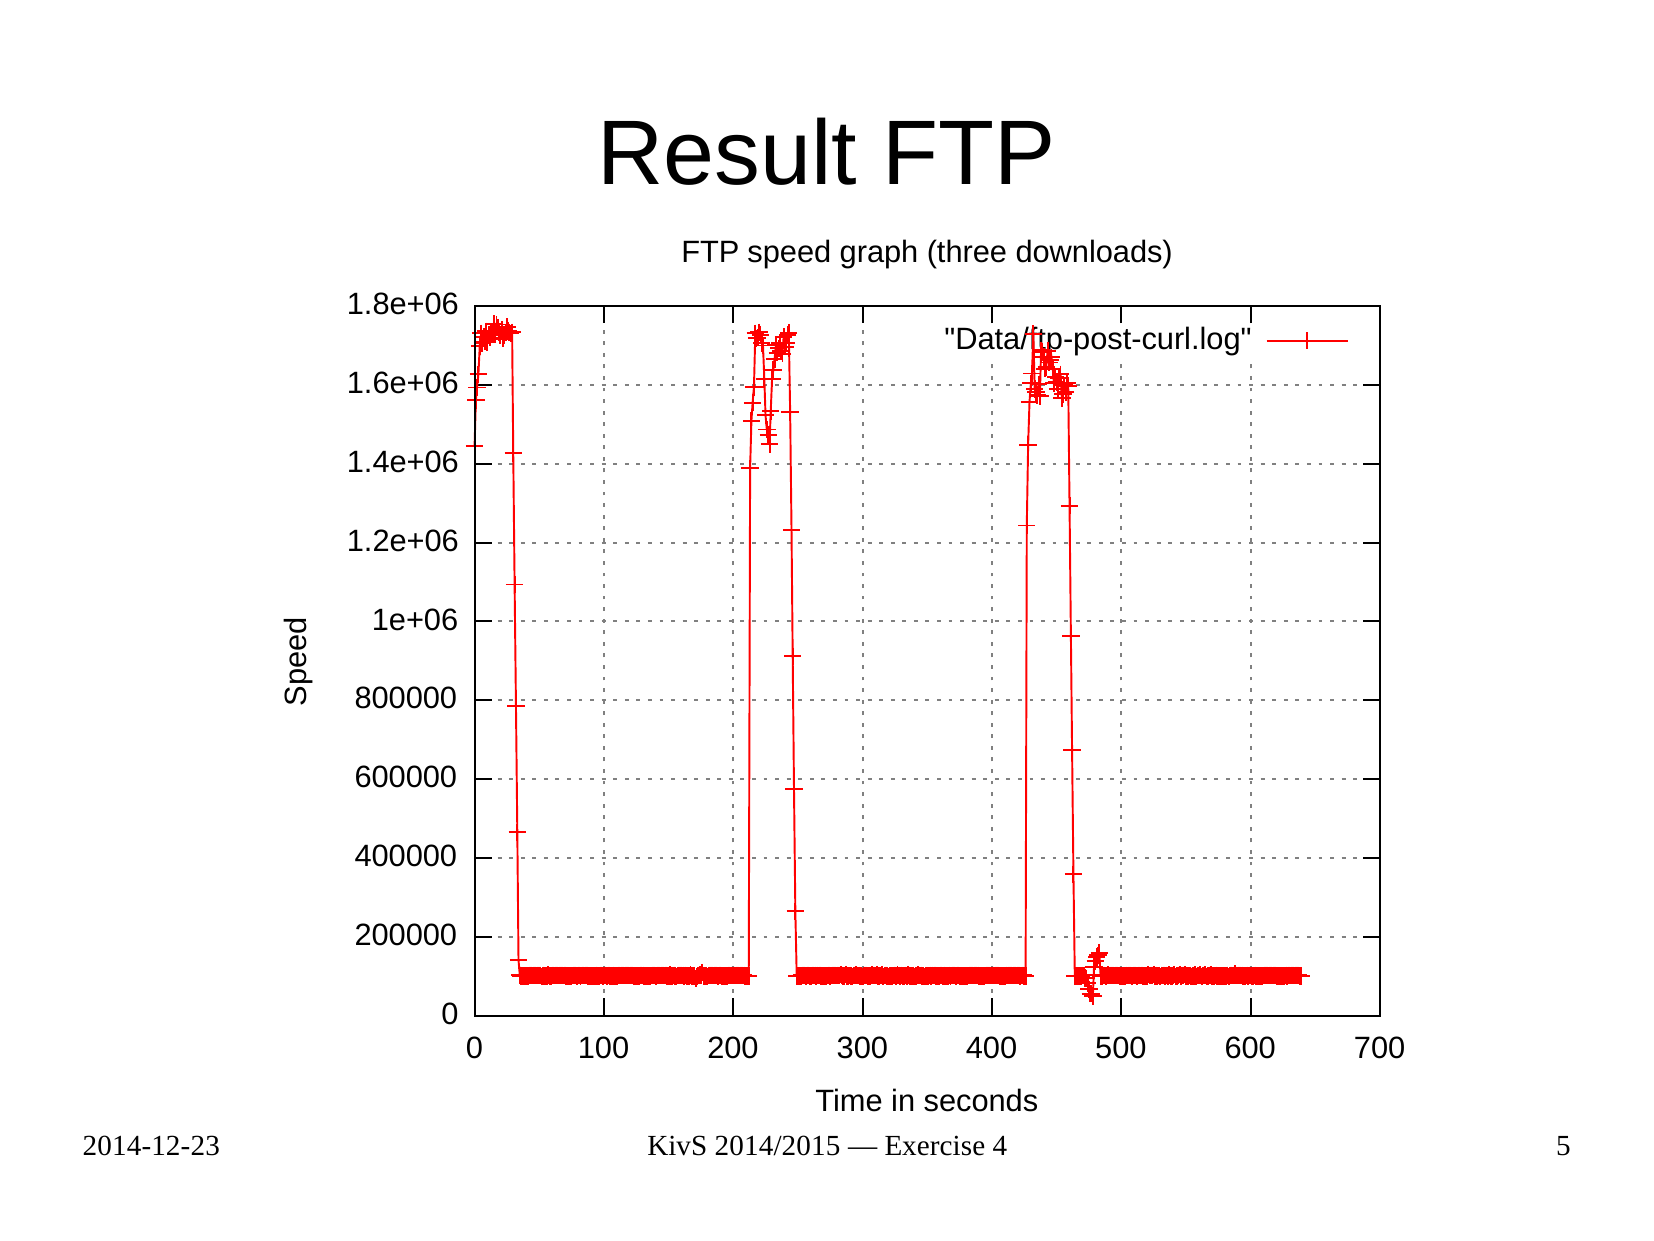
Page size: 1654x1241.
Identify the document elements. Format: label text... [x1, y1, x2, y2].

picture [271, 257, 1430, 1128]
title Result FTP [82, 49, 1571, 257]
